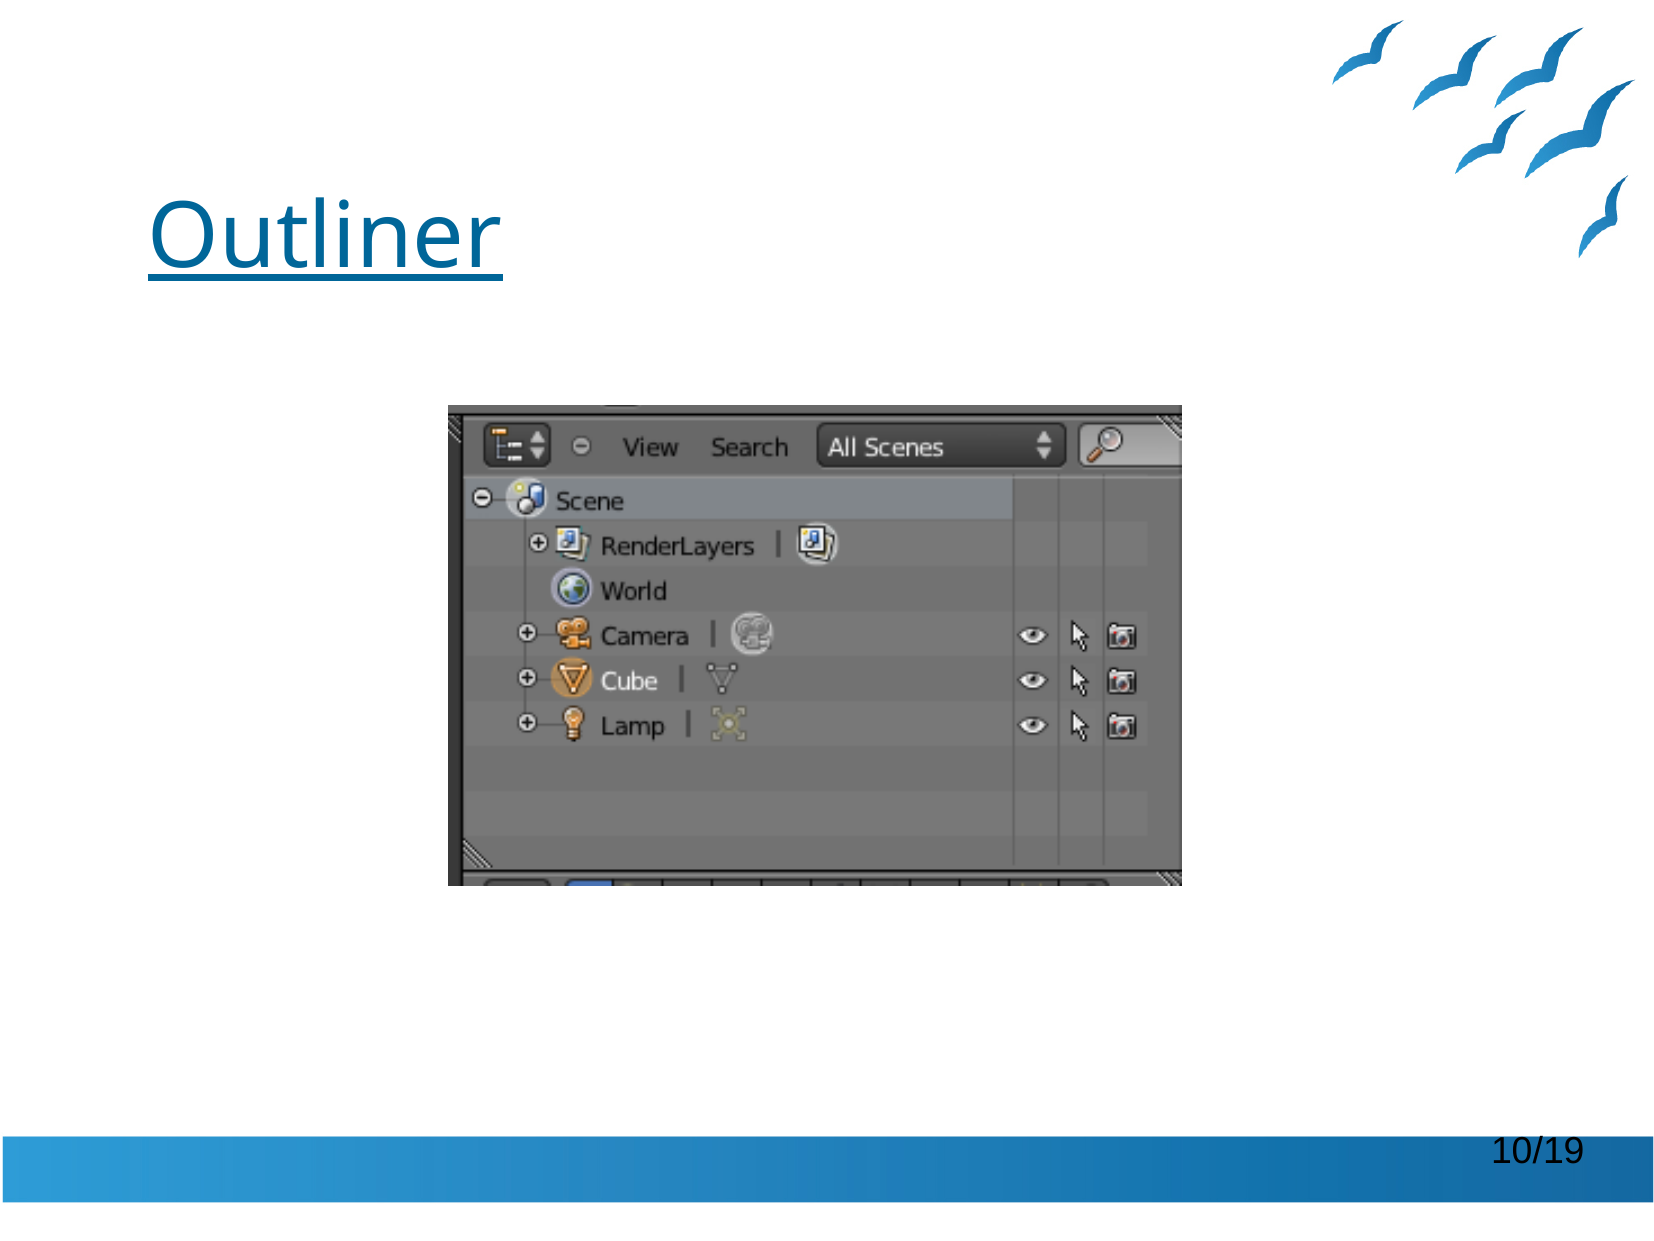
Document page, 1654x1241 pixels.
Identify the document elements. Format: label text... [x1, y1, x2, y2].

text_box <numéro>/19 [1476, 1122, 1654, 1193]
picture [0, 0, 1654, 1241]
title Outliner [147, 173, 1506, 290]
